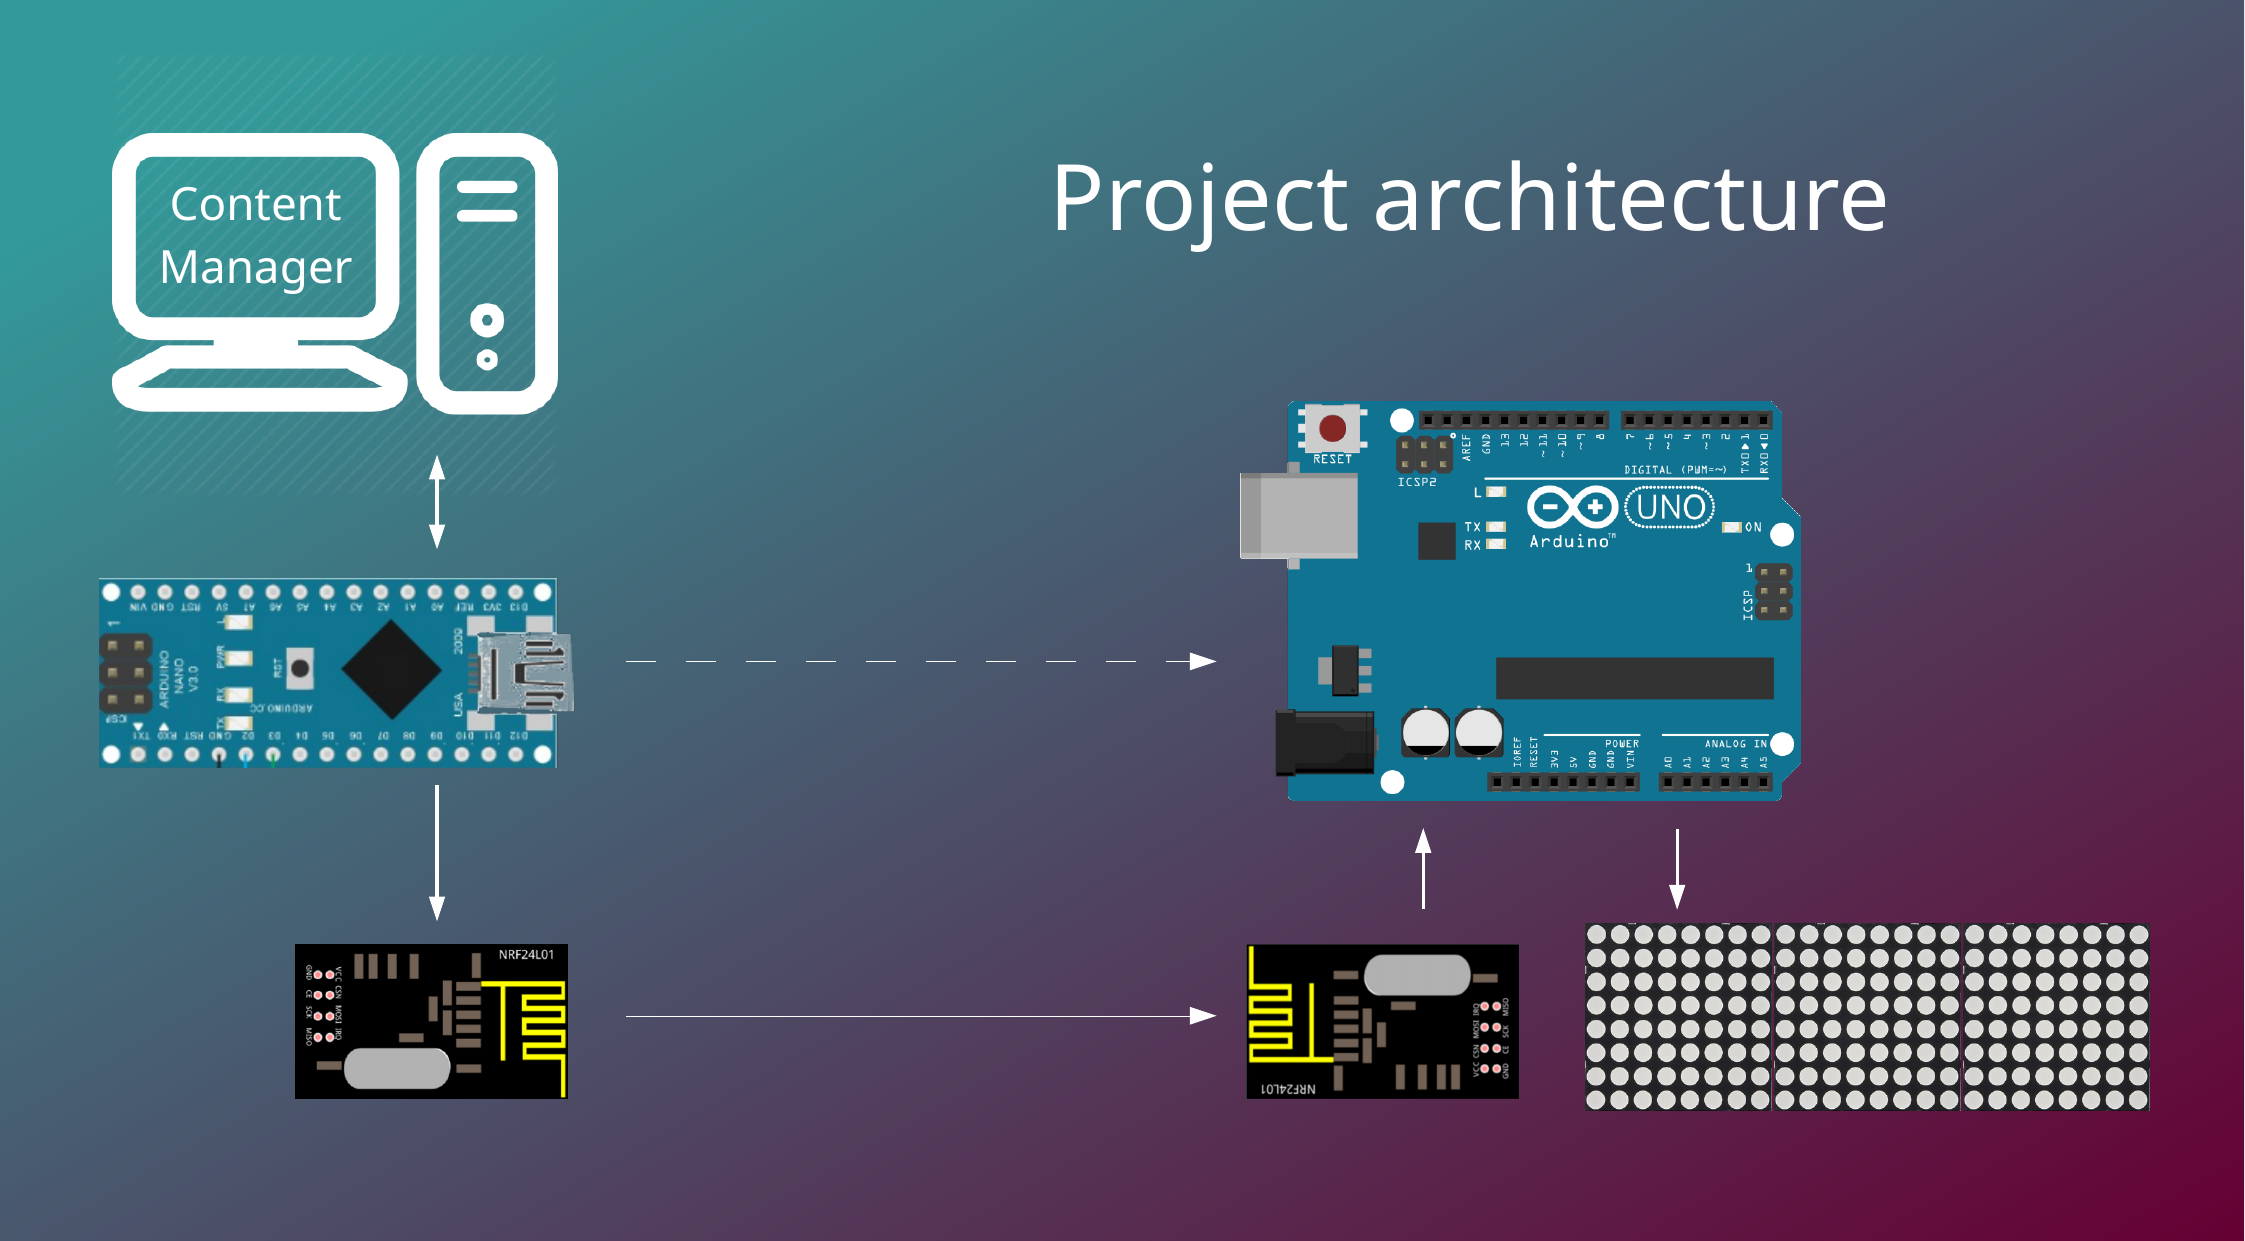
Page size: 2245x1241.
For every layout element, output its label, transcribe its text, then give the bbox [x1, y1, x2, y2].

picture [1240, 401, 1801, 803]
text_box Content Manager [109, 167, 402, 302]
picture [1585, 923, 1772, 1111]
picture [99, 578, 576, 768]
picture [112, 50, 558, 497]
picture [1963, 923, 2150, 1111]
picture [1774, 923, 1961, 1111]
picture [295, 944, 568, 1099]
text_box Project architecture [956, 139, 1985, 251]
picture [1246, 944, 1519, 1099]
